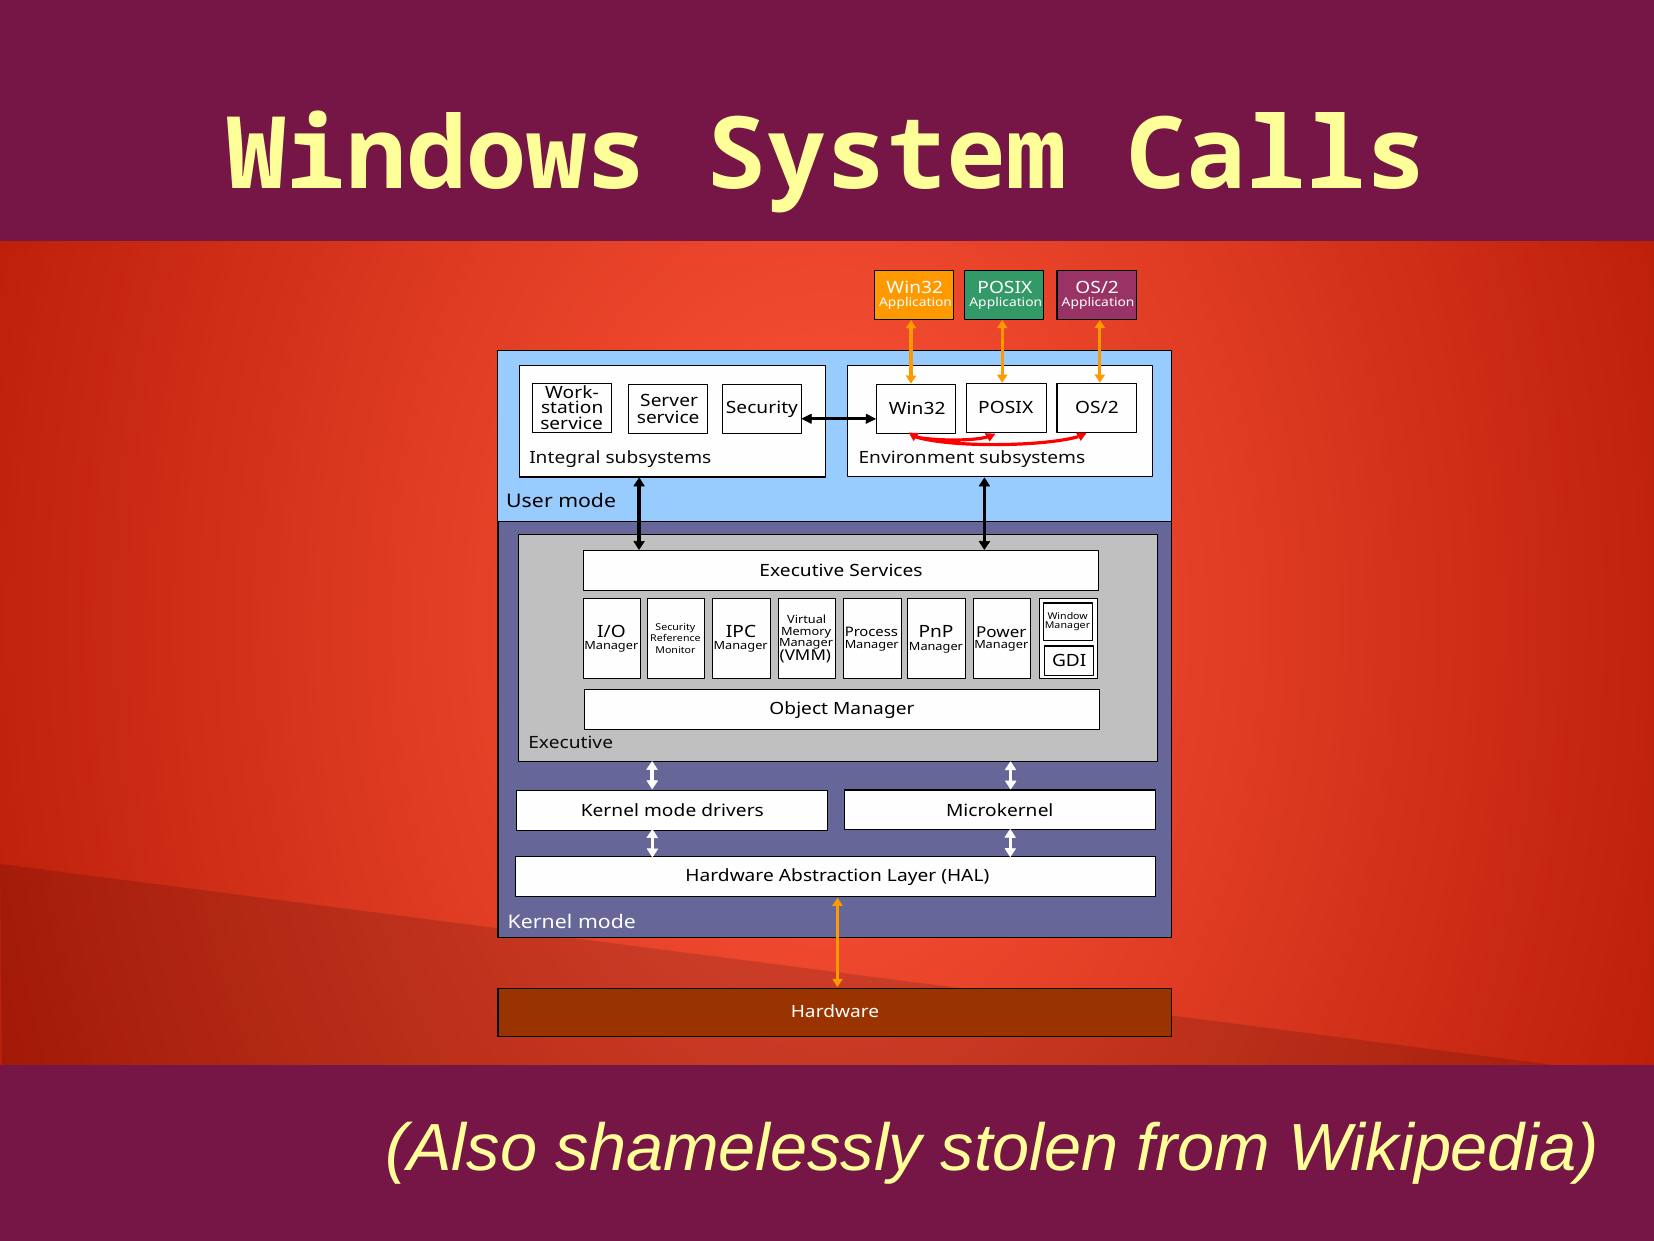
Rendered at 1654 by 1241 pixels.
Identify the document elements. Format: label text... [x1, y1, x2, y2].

picture [480, 251, 1186, 1051]
title Windows System Calls [82, 47, 1571, 252]
text_box (Also shamelessly stolen from Wikipedia) [315, 1110, 1600, 1185]
